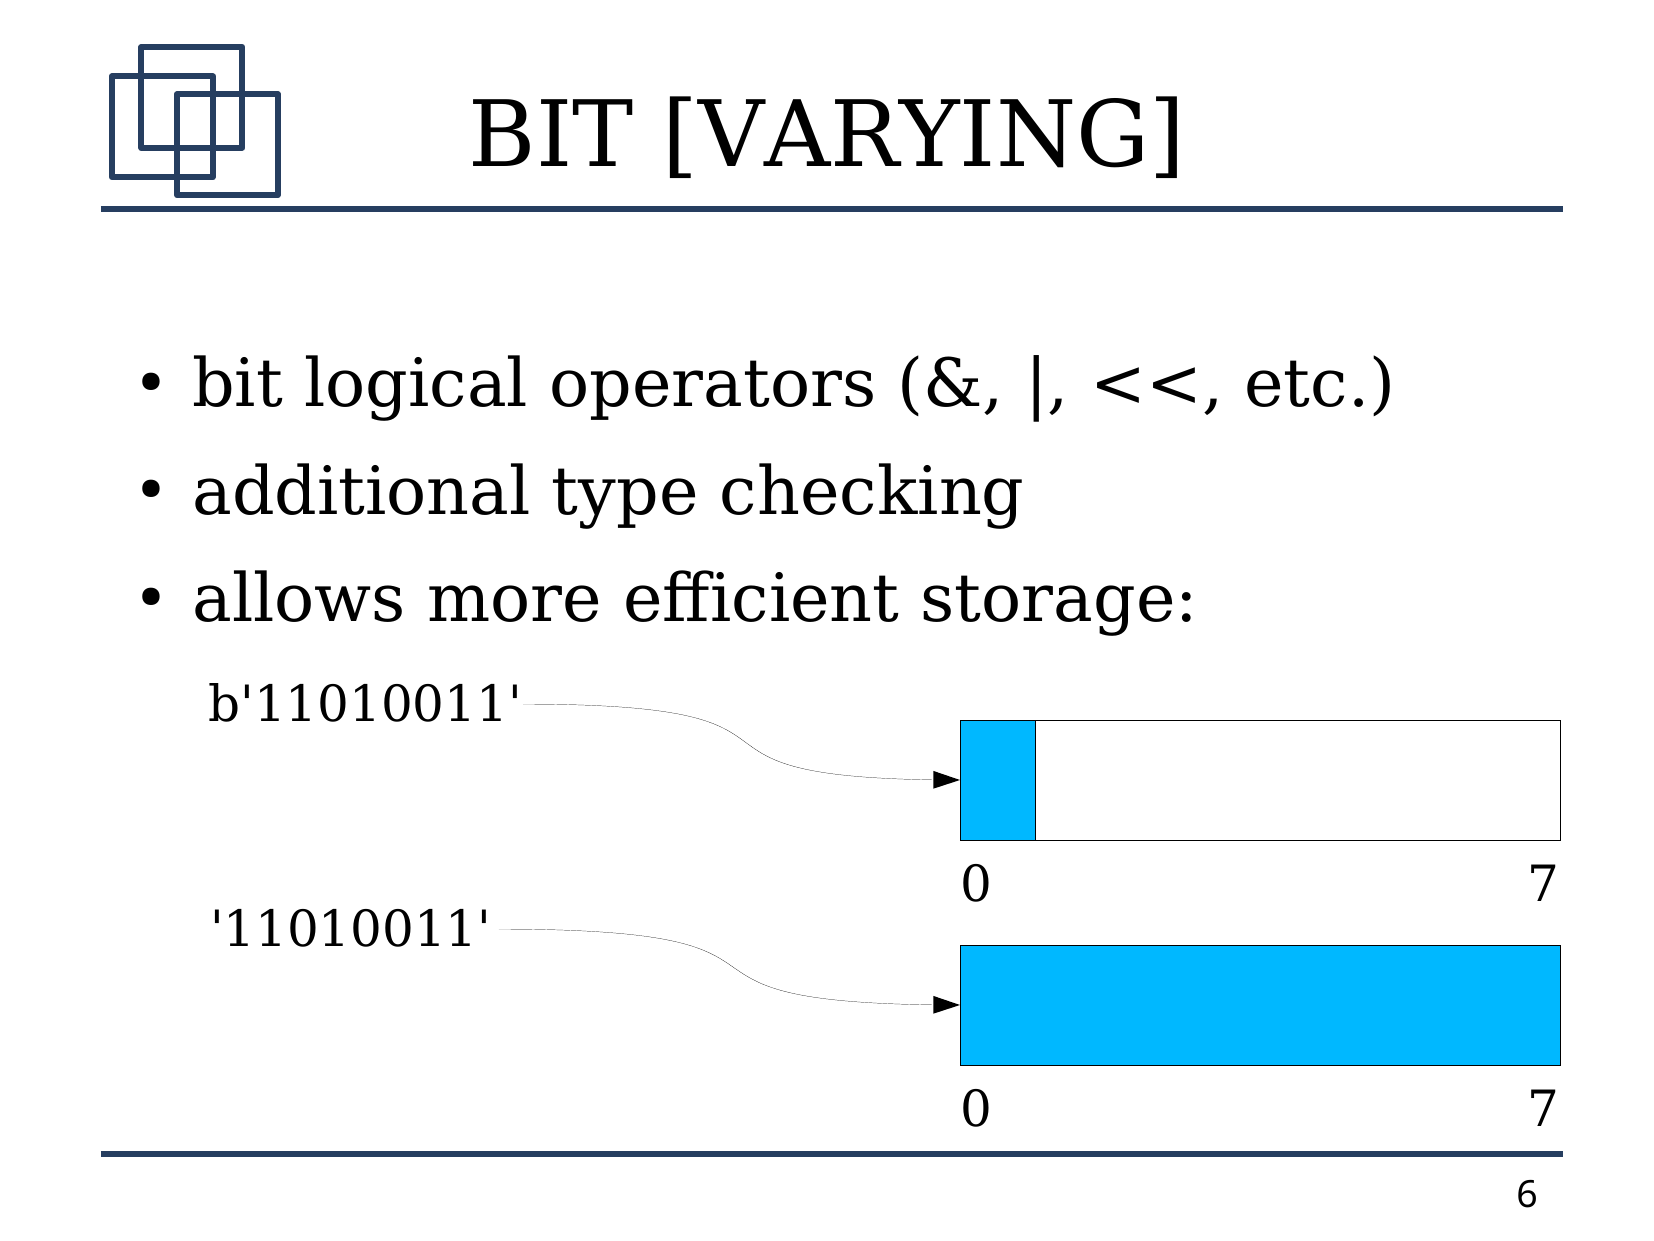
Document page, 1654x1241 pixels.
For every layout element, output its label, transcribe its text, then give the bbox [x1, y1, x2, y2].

list bit logical operators (&, |, <<, etc.) additional type checking allows more efficient storage: [121, 344, 1534, 662]
text_box 7 [1526, 855, 1570, 914]
text_box b'11010011' [208, 675, 524, 734]
title BIT [VARYING] [121, 31, 1534, 239]
text_box [960, 720, 1036, 841]
text_box 7 [1526, 1080, 1570, 1139]
text_box 0 [960, 1080, 1003, 1139]
text_box '11010011' [210, 900, 499, 959]
text_box 0 [960, 855, 1003, 914]
text_box [960, 945, 1561, 1066]
